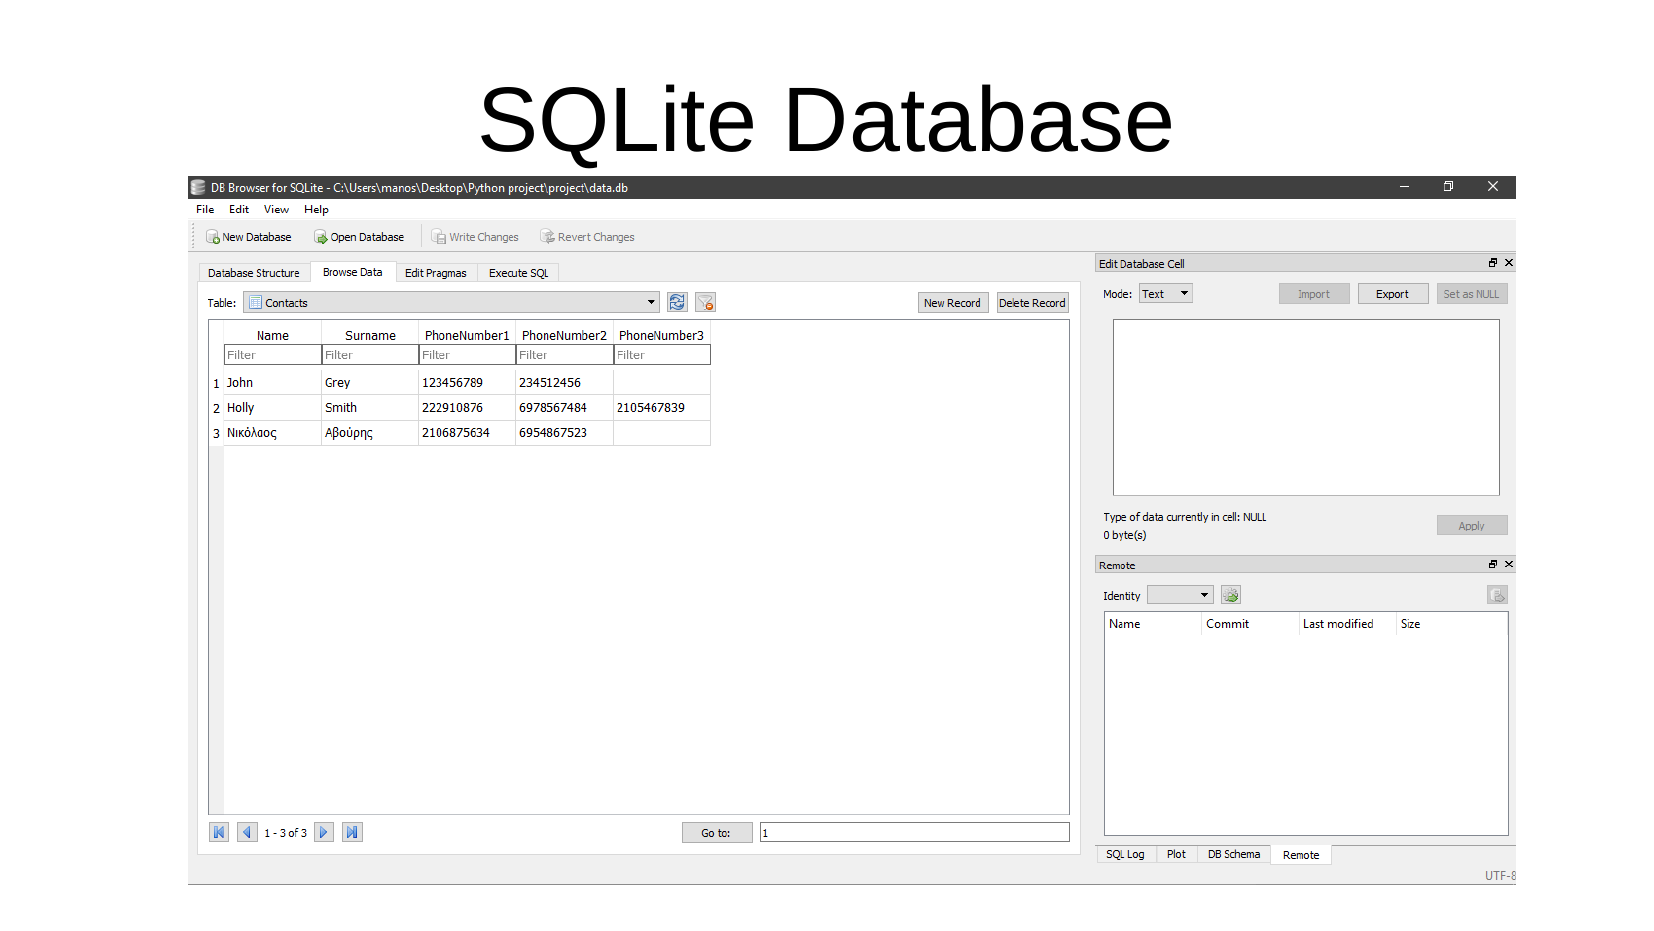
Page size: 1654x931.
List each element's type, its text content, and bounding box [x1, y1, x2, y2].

picture [188, 176, 1516, 886]
title SQLite Database [82, 37, 1571, 193]
